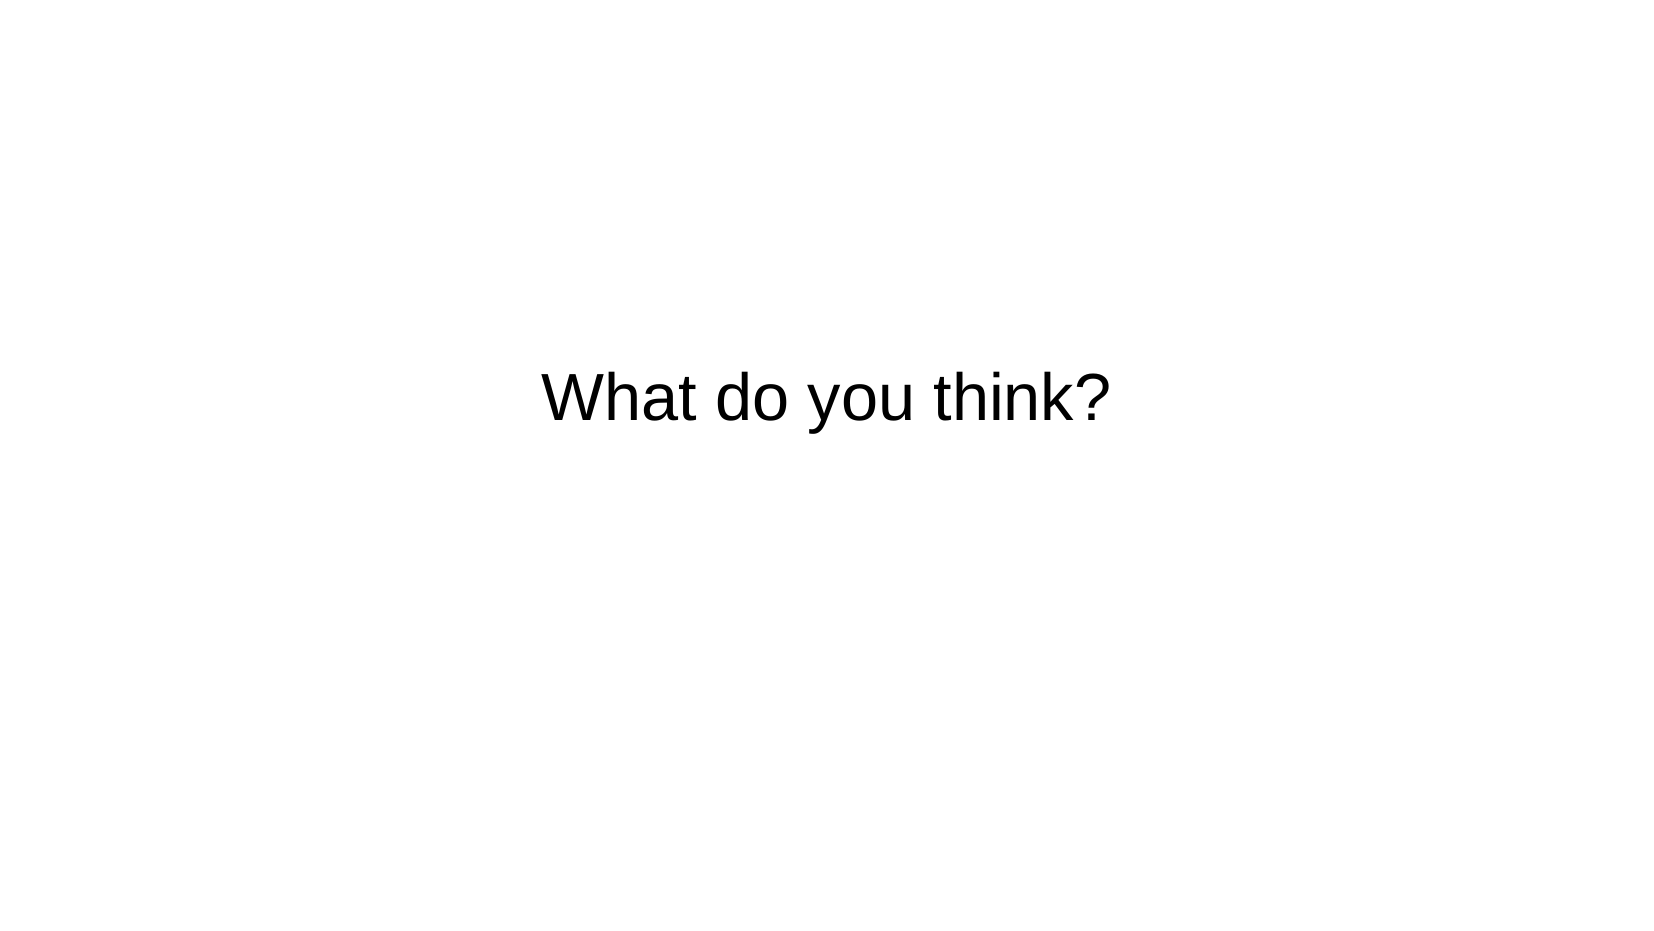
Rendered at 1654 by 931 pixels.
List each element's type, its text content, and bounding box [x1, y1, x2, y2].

subtitle What do you think? [82, 37, 1571, 757]
